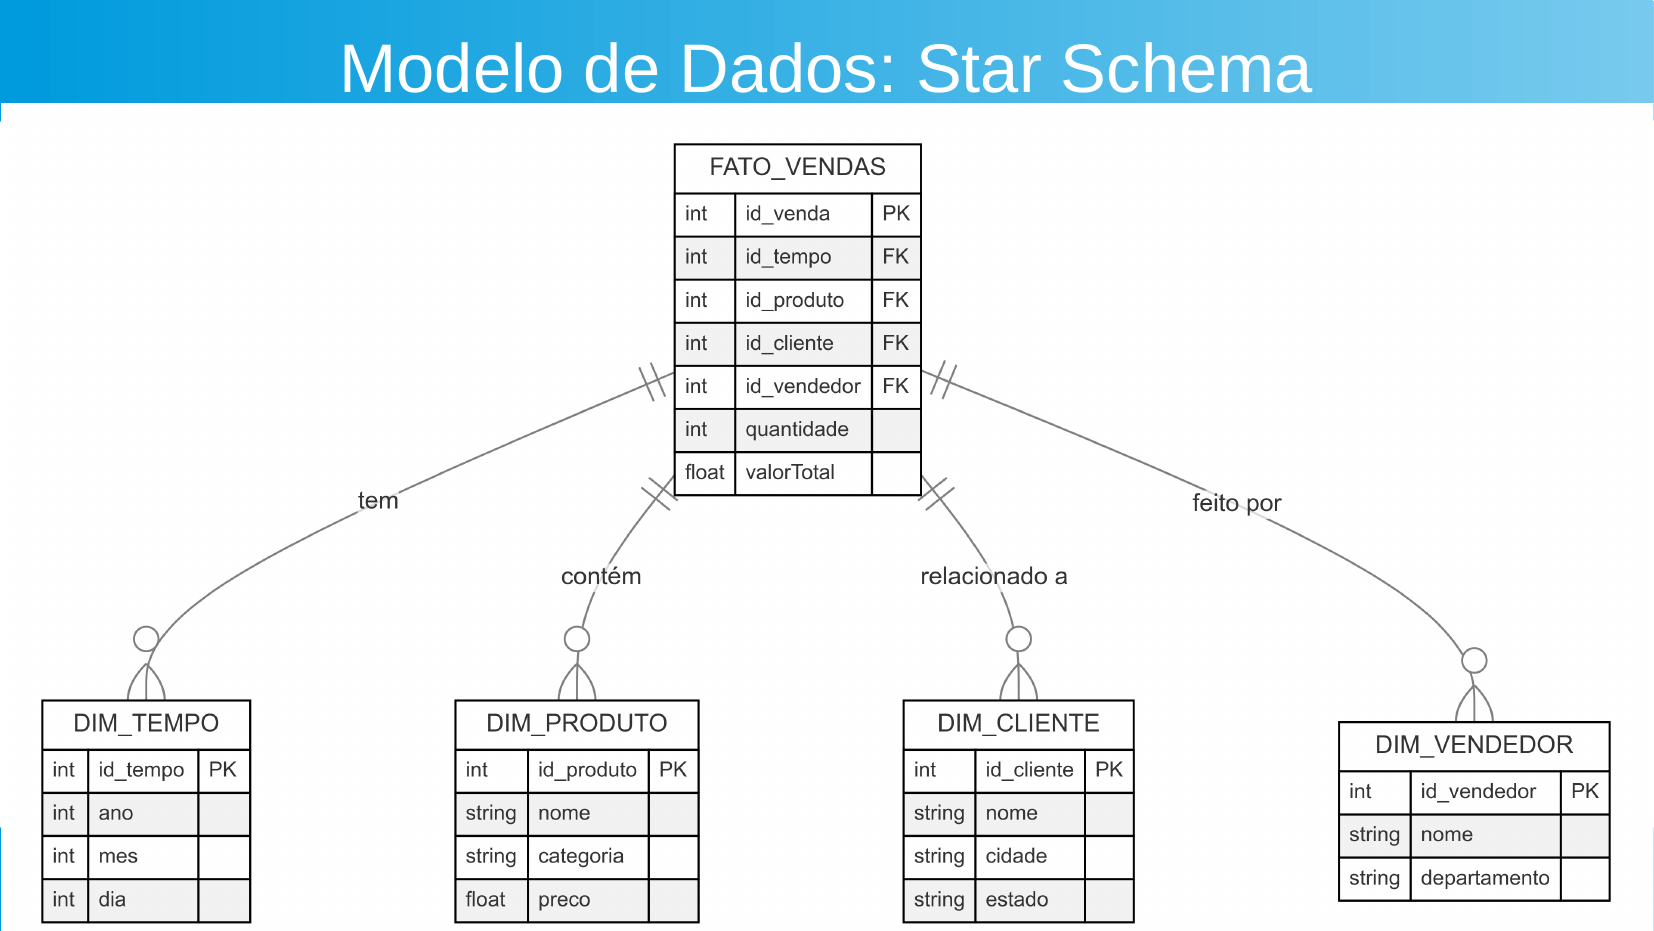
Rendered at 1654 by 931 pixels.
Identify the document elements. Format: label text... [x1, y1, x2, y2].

picture [1, 1, 1654, 931]
title Modelo de Dados: Star Schema [59, 29, 1595, 103]
